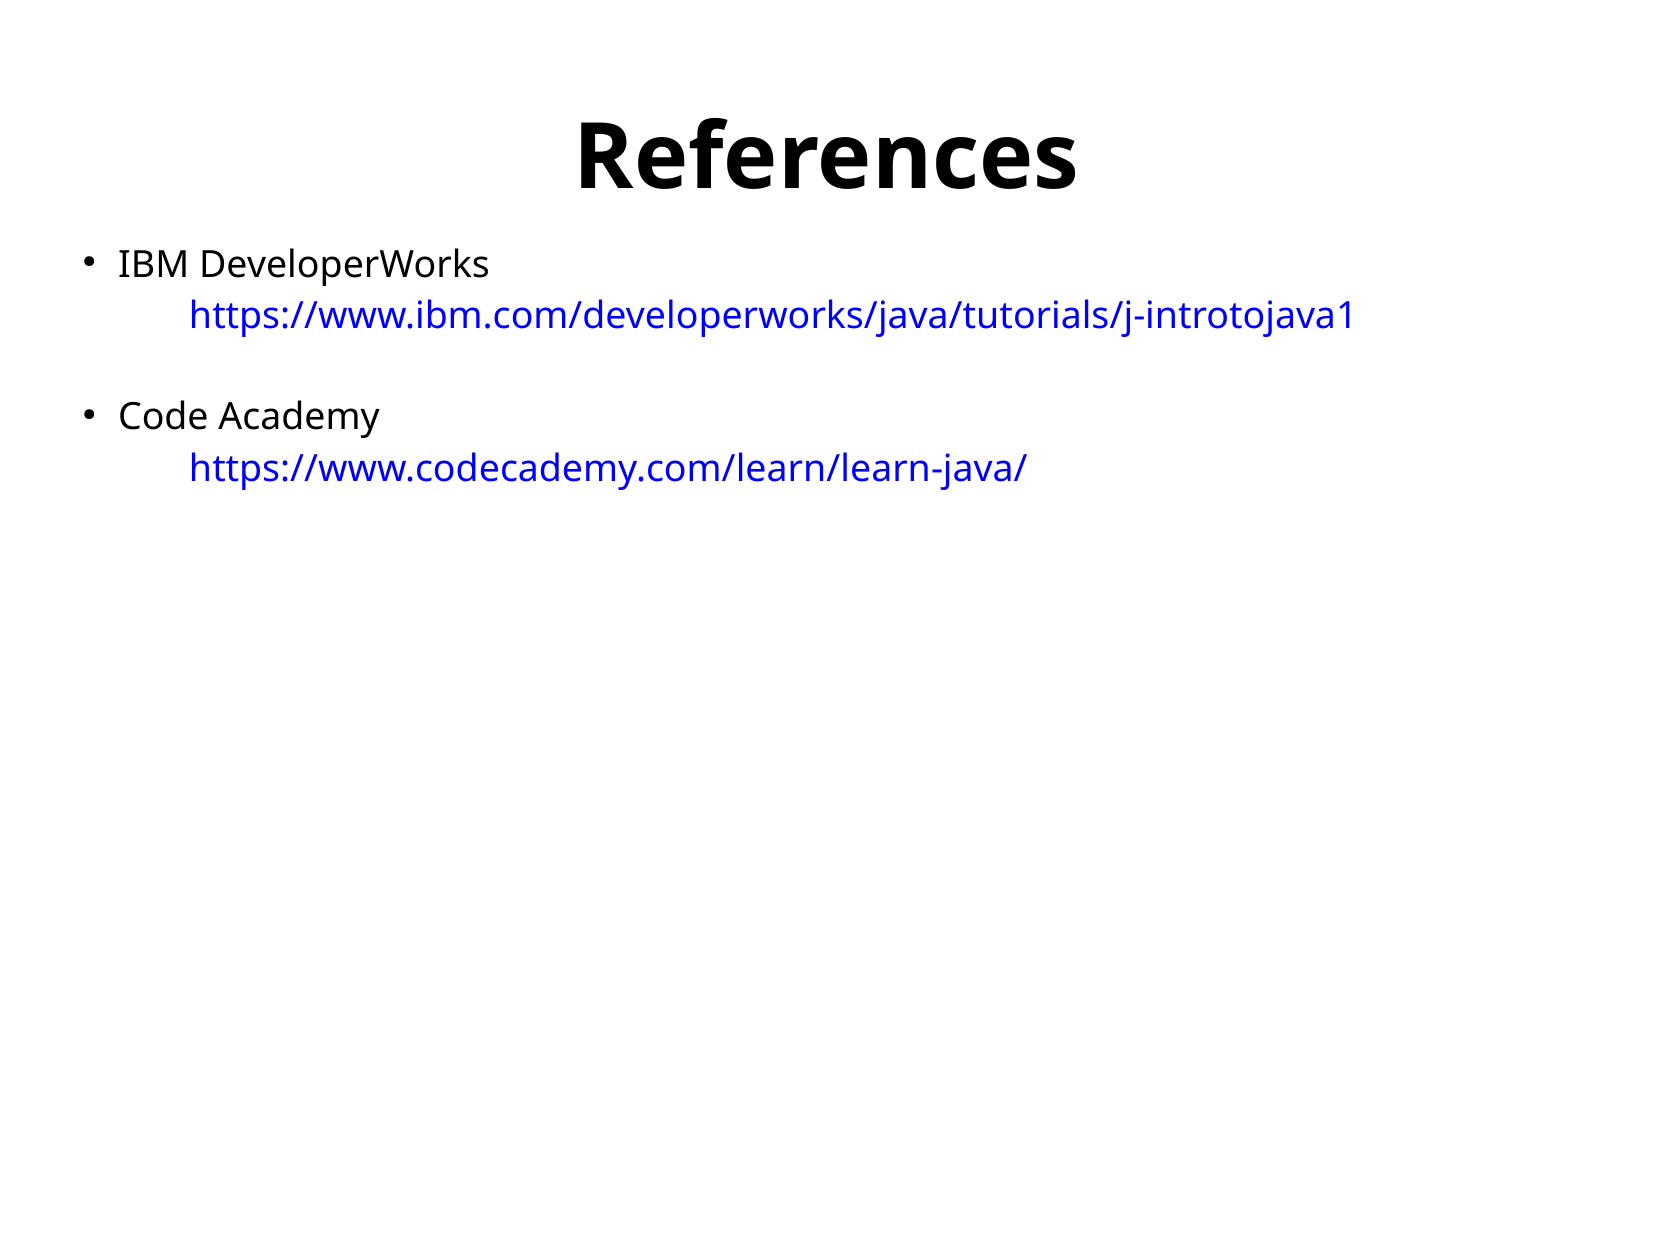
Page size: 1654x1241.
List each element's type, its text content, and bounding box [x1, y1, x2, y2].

title References [82, 49, 1571, 237]
subtitle IBM DeveloperWorks https://www.ibm.com/developerworks/java/tutorials/j-introtojava1 Code Academy https://www.codecademy.com/learn/learn-java/ [82, 237, 1571, 957]
